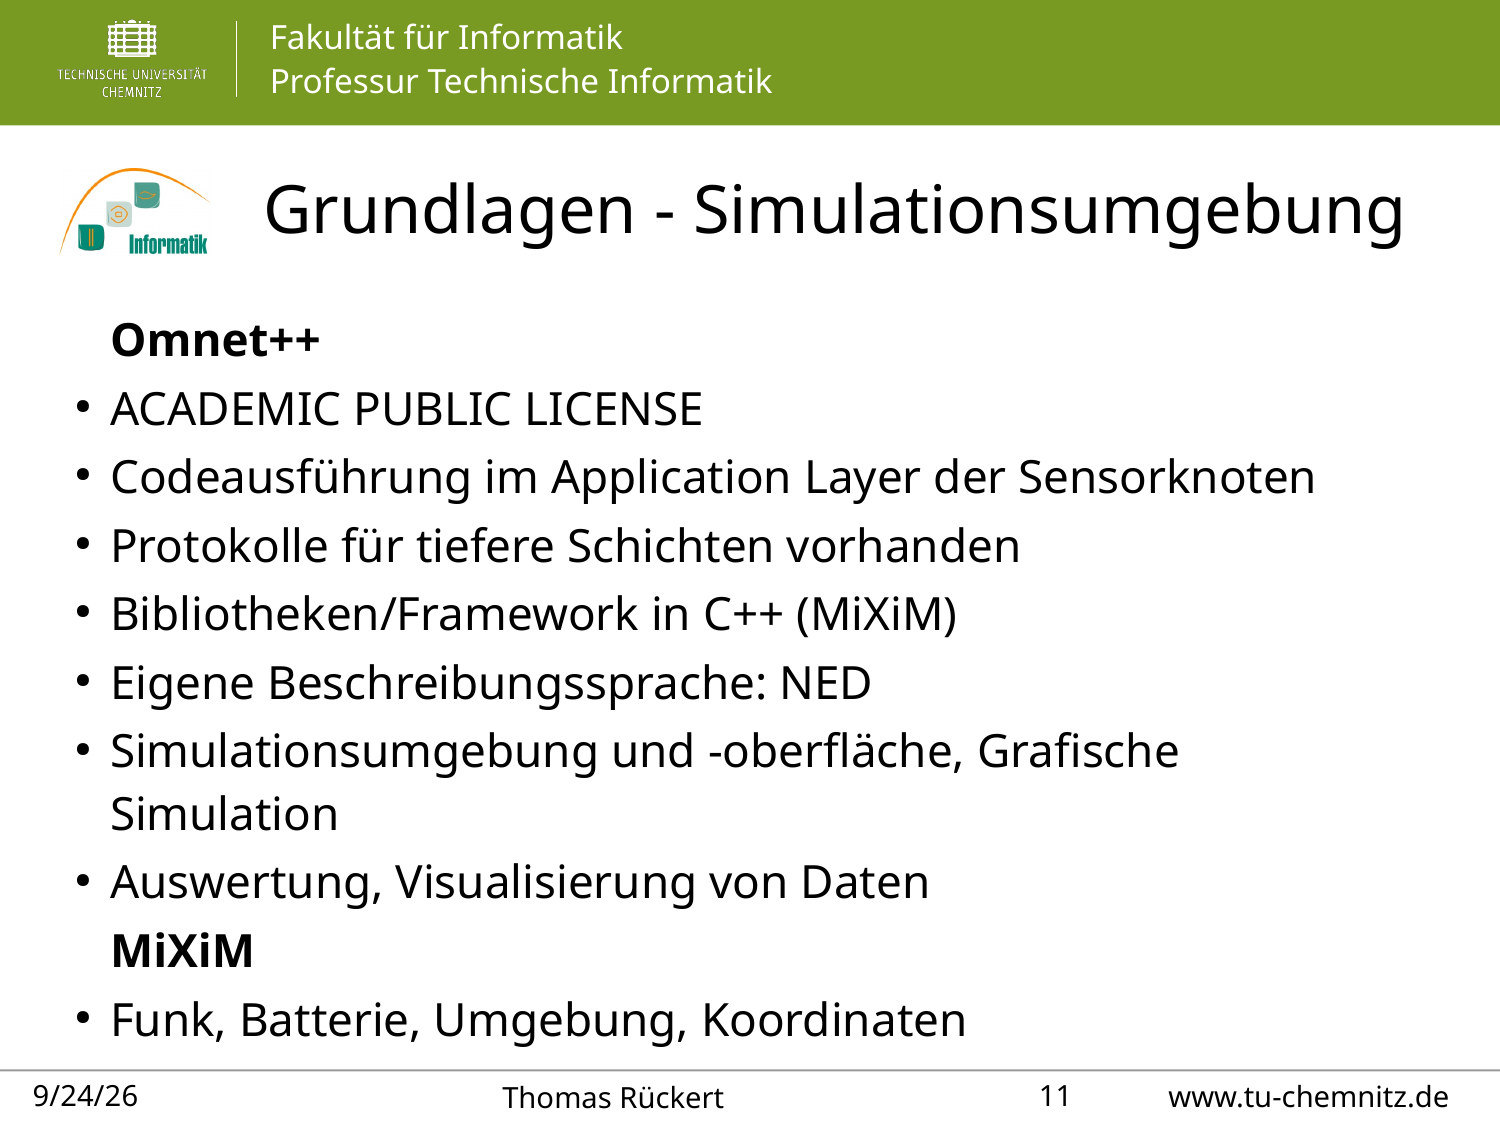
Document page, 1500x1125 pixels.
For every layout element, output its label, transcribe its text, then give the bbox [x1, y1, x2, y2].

title Grundlagen - Simulationsumgebung [248, 159, 1459, 271]
text_box Omnet++ ACADEMIC PUBLIC LICENSE Codeausführung im Application Layer der Sensorknoten Protokolle für tiefere Schichten vorhanden Bibliotheken/Framework in C++ (MiXiM) Eigene Beschreibungssprache: NED Simulationsumgebung und -oberfläche, Grafische Simulation Auswertung, Visualisierung von Daten MiXiM Funk, Batterie, Umgebung, Koordinaten [60, 299, 1386, 1087]
picture [59, 168, 212, 256]
slide_number 31 [750, 1087, 1088, 1125]
picture [25, 0, 239, 130]
slide_number 7/22/15 [17, 1069, 356, 1125]
footer Thomas Rückert [360, 1087, 750, 1125]
